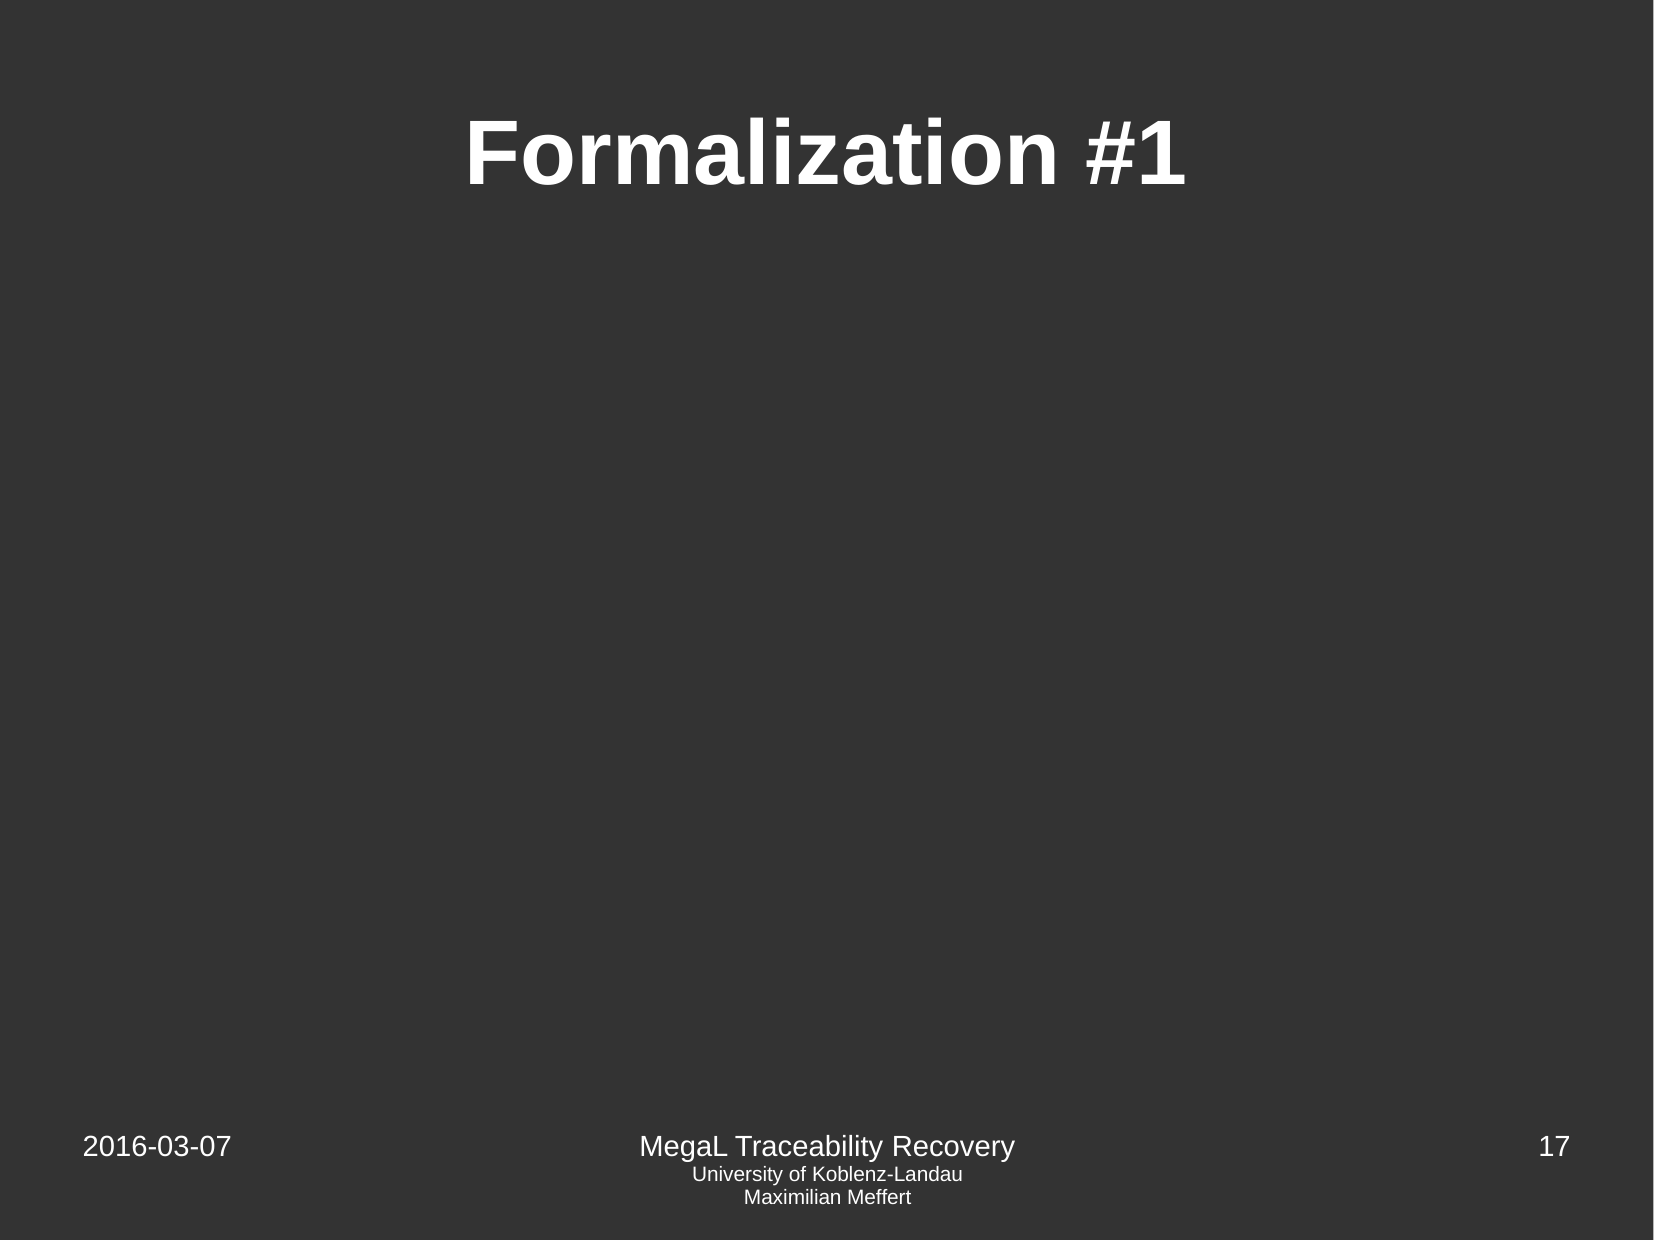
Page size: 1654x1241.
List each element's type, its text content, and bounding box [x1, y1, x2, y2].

title Formalization #1 [82, 49, 1571, 257]
